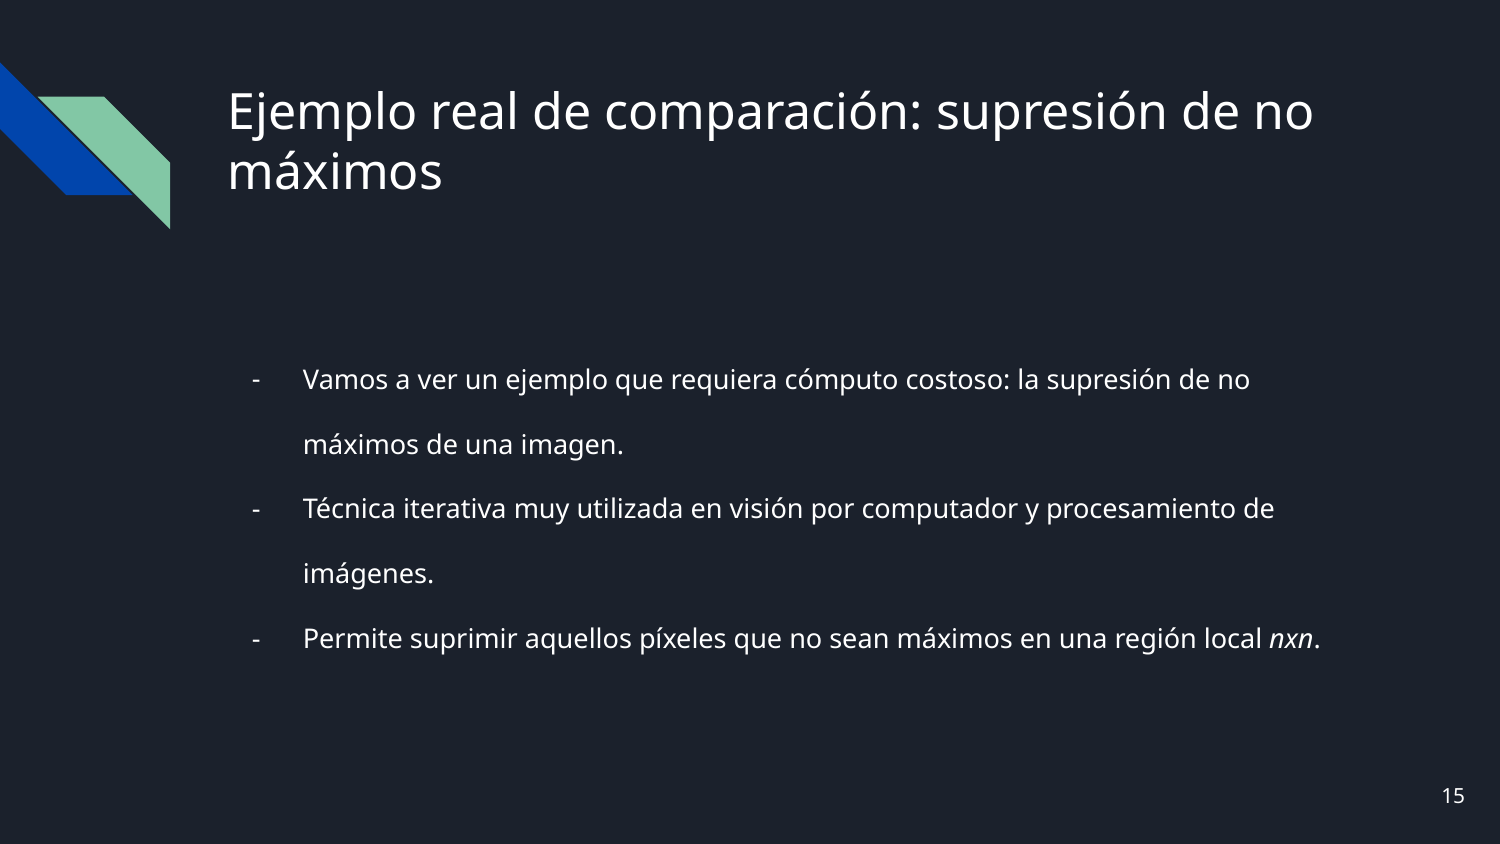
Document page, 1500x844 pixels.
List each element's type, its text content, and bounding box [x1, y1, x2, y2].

slide_number <number> [1389, 764, 1480, 830]
title Ejemplo real de comparación: supresión de no máximos [212, 64, 1368, 215]
list Vamos a ver un ejemplo que requiera cómputo costoso: la supresión de no máximos de una imagen. Técnica iterativa muy utilizada en visión por computador y procesamiento de imágenes. Permite suprimir aquellos píxeles que no sean máximos en una región local nxn. [212, 314, 1368, 582]
